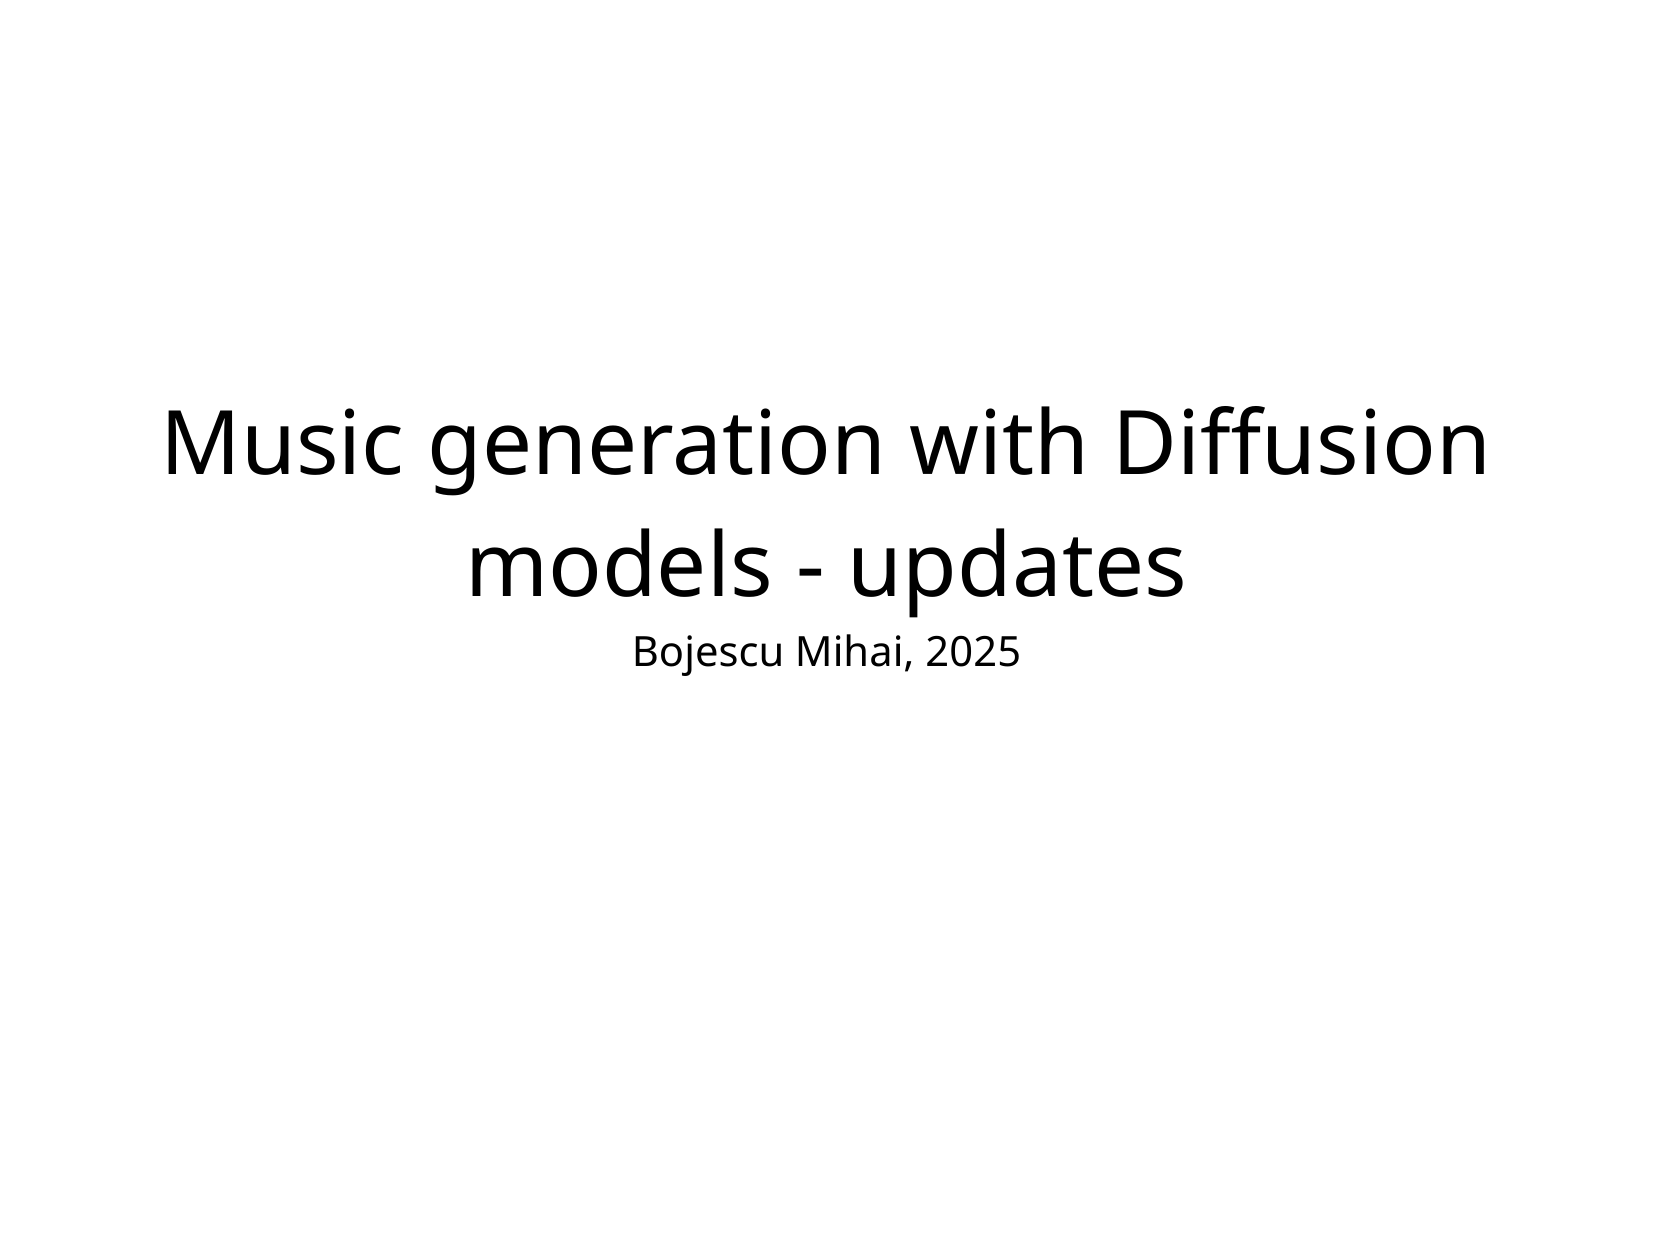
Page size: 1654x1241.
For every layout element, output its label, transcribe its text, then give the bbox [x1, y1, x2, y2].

subtitle Music generation with Diffusion models - updates Bojescu Mihai, 2025 [82, 49, 1571, 1010]
